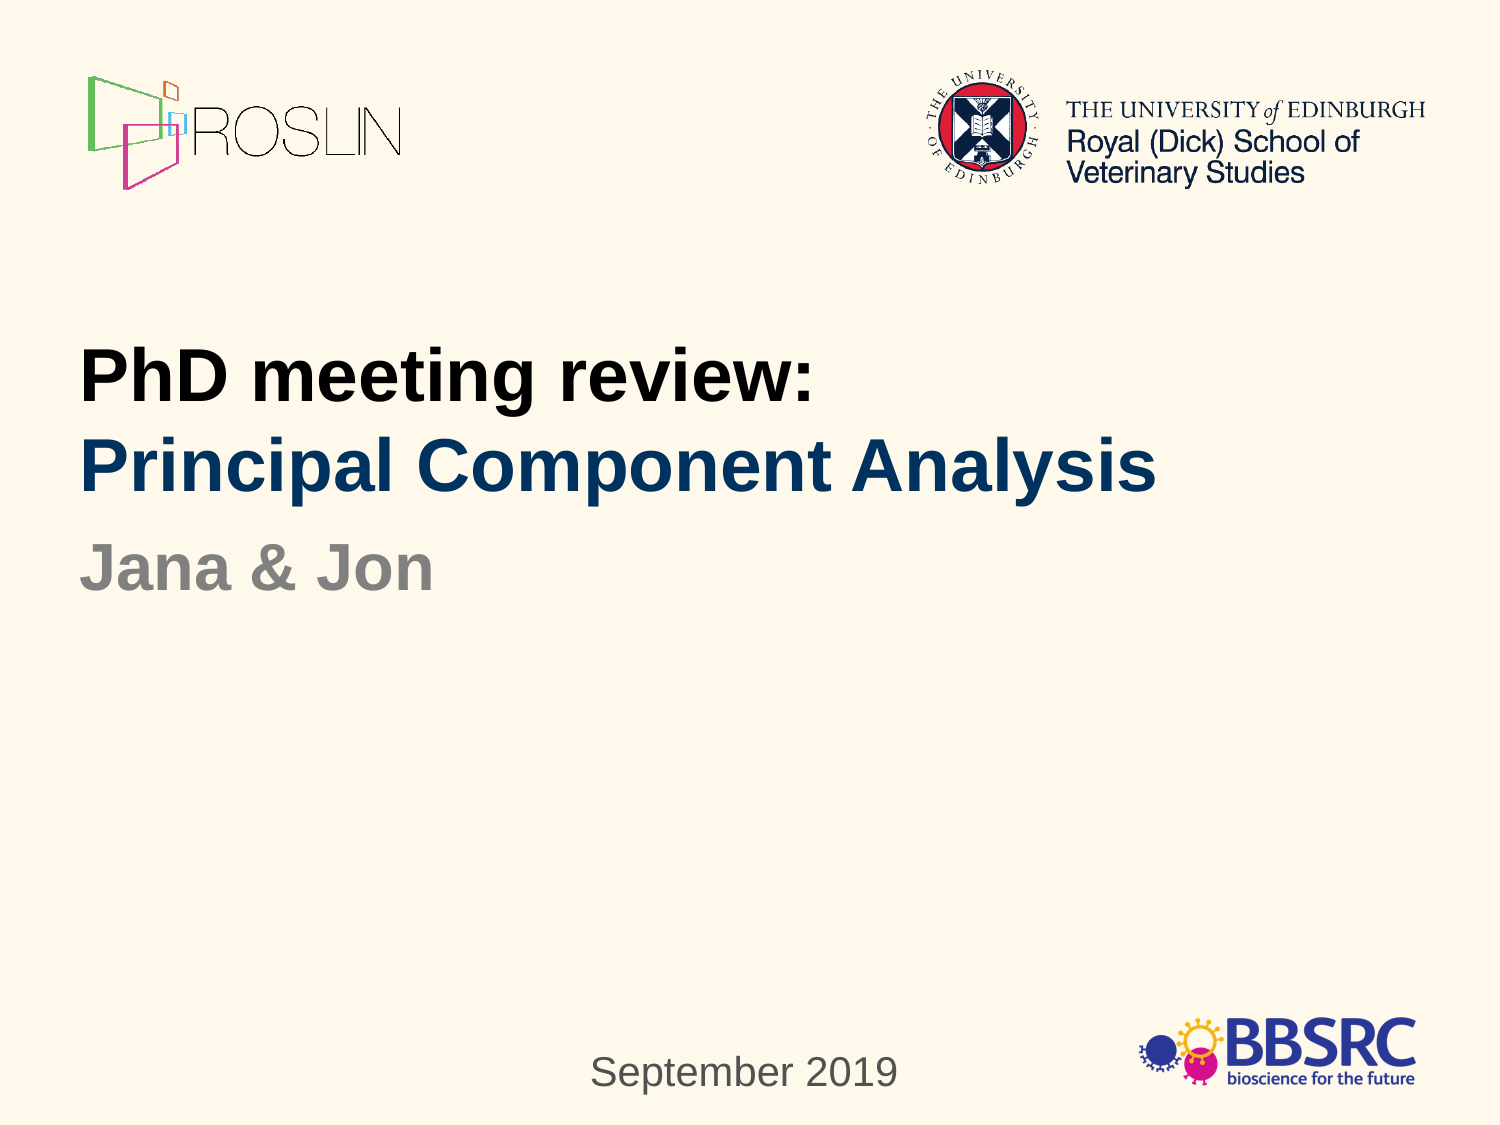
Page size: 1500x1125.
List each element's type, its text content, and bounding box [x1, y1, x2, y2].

text_box September 2019 [64, 562, 1424, 964]
picture [1137, 1014, 1416, 1092]
picture [926, 70, 1425, 189]
text_box PhD meeting review: Principal Component Analysis [64, 319, 1425, 494]
text_box Jana & Jon [64, 516, 1425, 642]
picture [88, 76, 400, 190]
